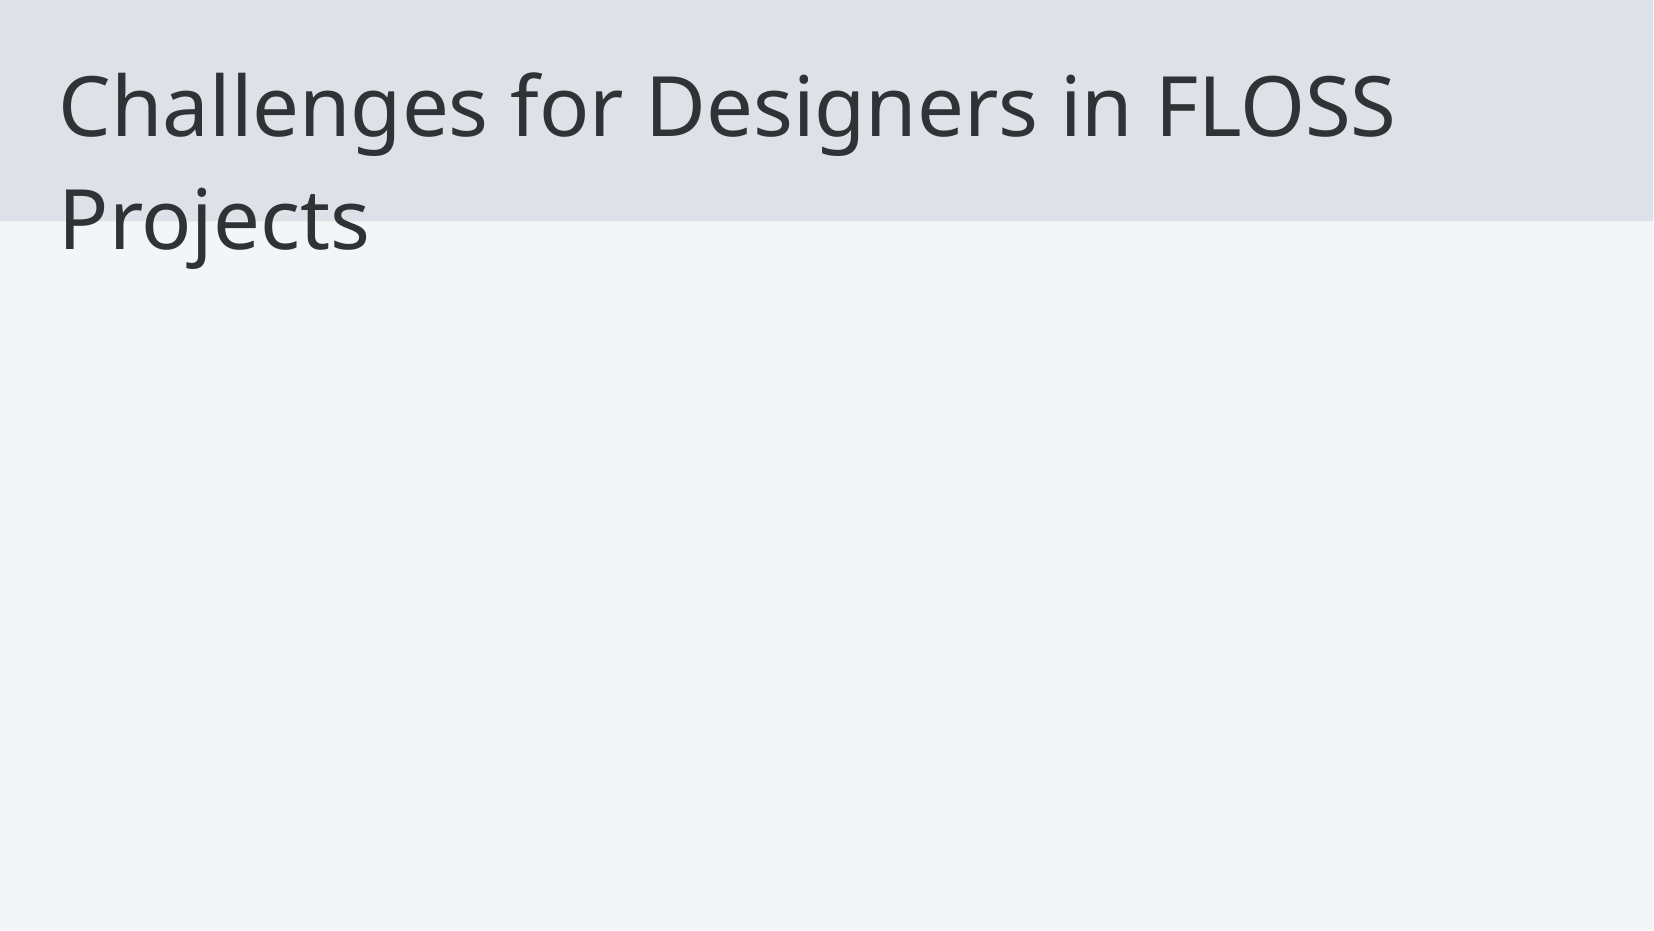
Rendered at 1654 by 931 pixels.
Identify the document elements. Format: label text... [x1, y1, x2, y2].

title Challenges for Designers in FLOSS Projects [59, 47, 1595, 166]
